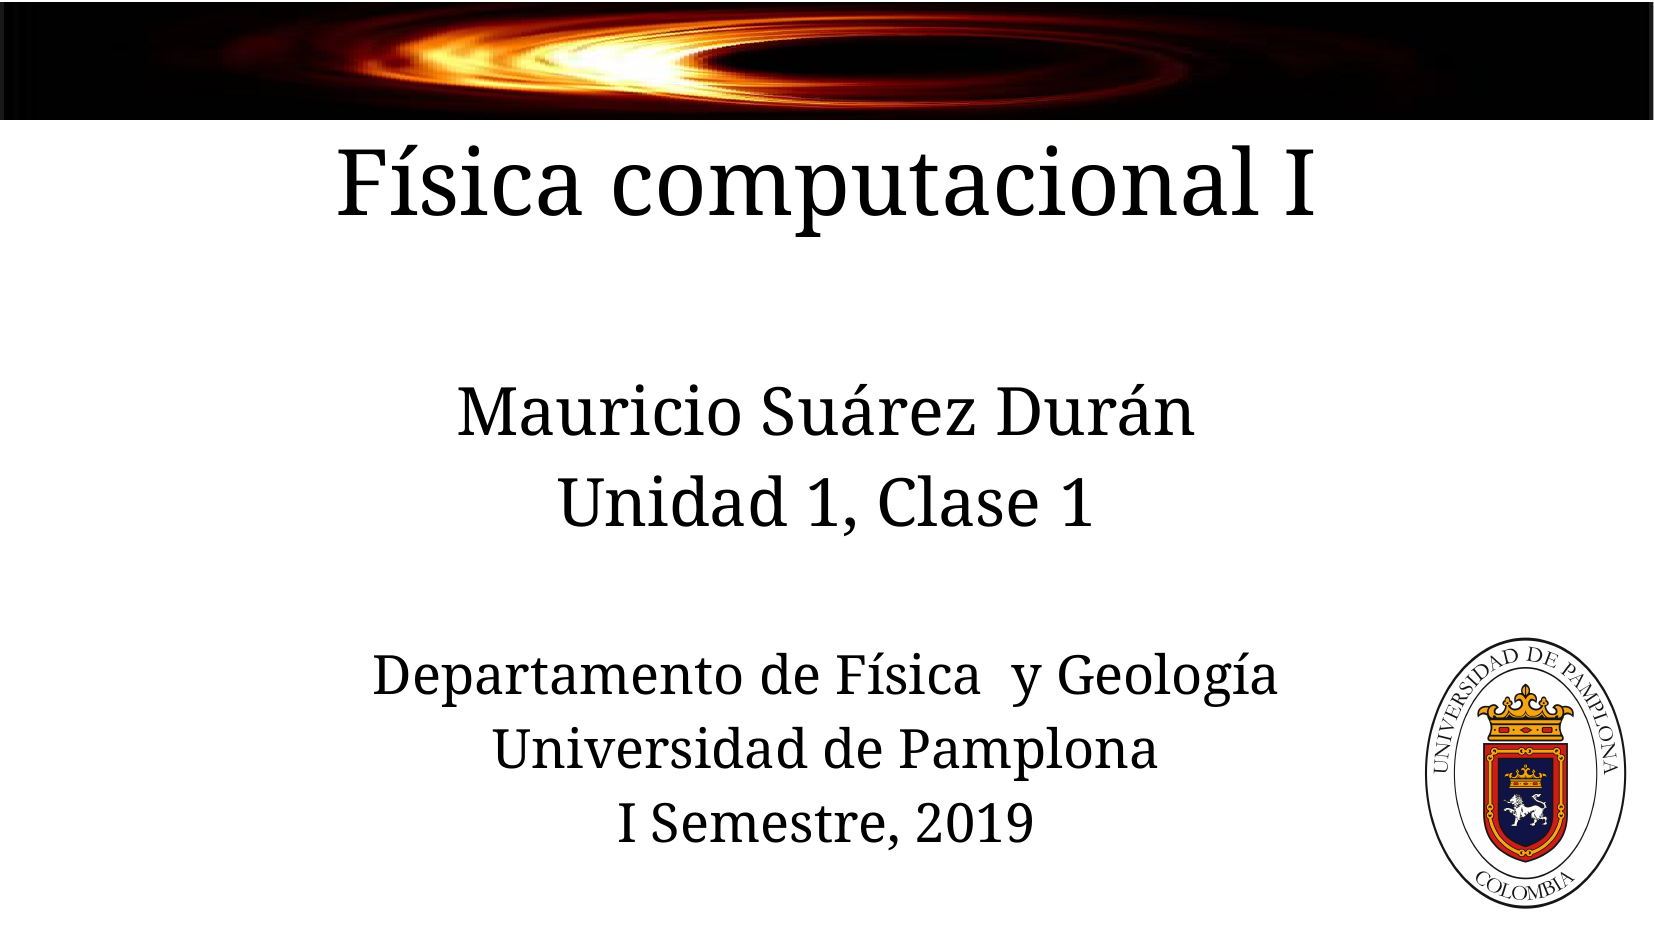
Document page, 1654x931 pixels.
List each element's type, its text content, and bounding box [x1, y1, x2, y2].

title Física computacional I [82, 121, 1571, 258]
picture [0, 2, 1654, 121]
picture [1415, 629, 1636, 918]
subtitle Mauricio Suárez Durán Unidad 1, Clase 1 Departamento de Física y Geología Universidad de Pamplona I Semestre, 2019 [82, 341, 1571, 882]
